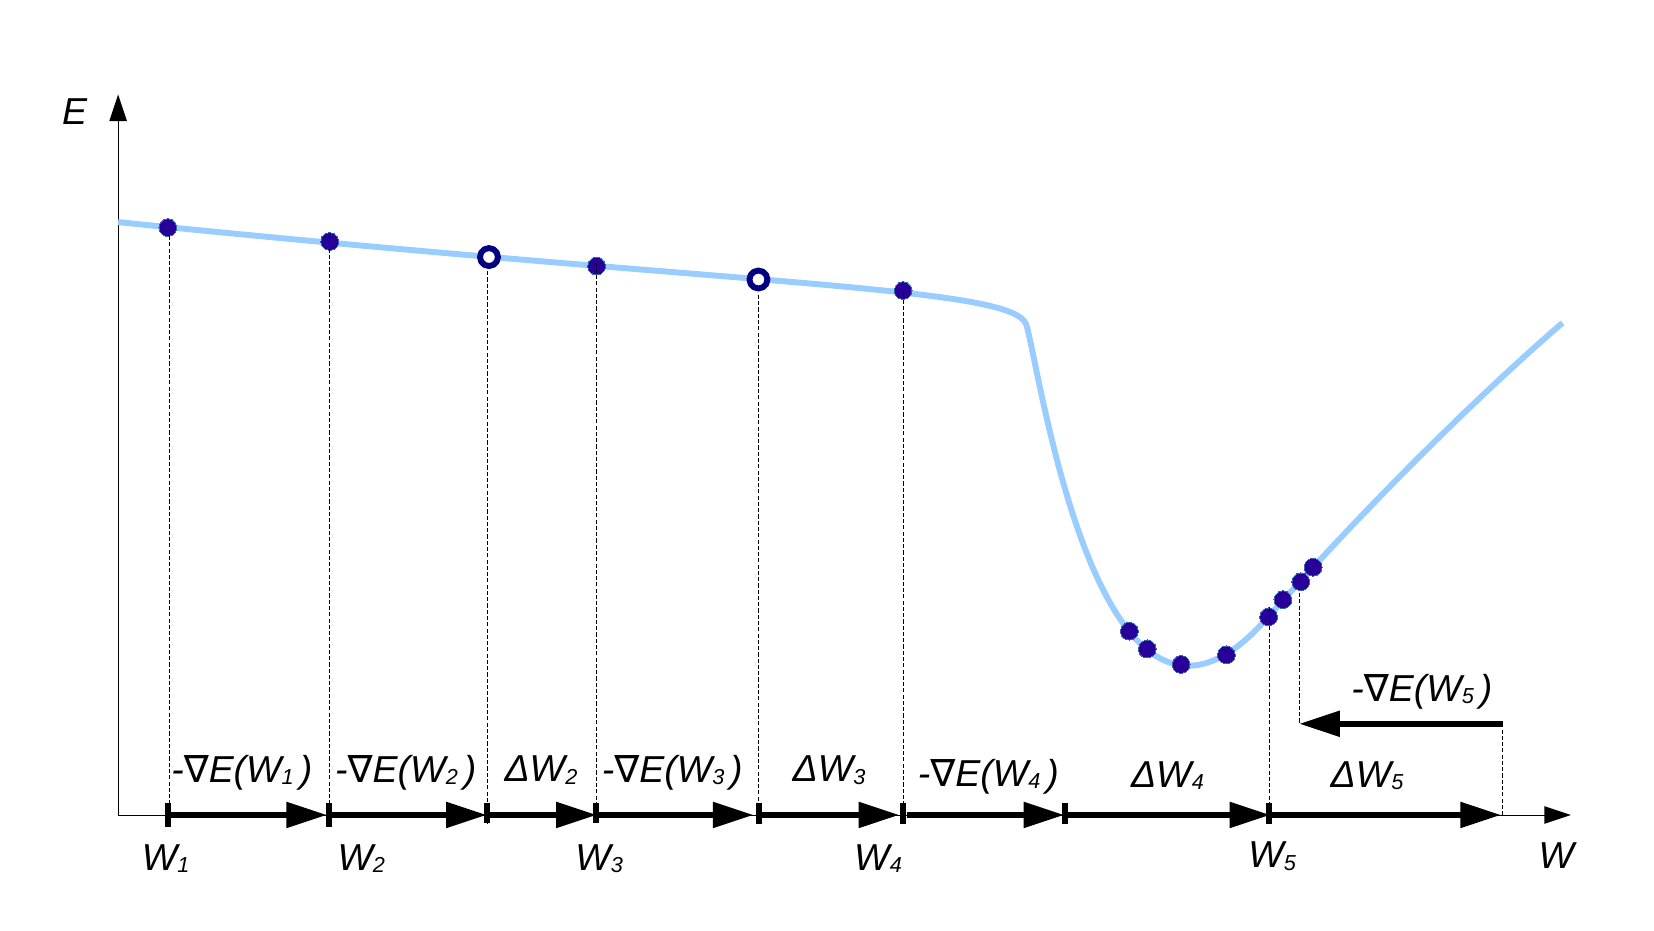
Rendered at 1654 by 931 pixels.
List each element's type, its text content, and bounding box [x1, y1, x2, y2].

text_box -∇E(W2 ) [320, 740, 479, 810]
text_box [158, 218, 177, 237]
text_box [1291, 558, 1323, 591]
text_box [1138, 639, 1157, 658]
text_box [320, 232, 339, 251]
text_box [1172, 655, 1191, 674]
text_box W4 [839, 828, 934, 899]
text_box W5 [1233, 825, 1329, 896]
text_box W1 [127, 828, 222, 899]
text_box -∇E(W4 ) [903, 745, 1104, 815]
text_box [1217, 645, 1236, 664]
text_box -∇E(W3 ) [587, 740, 767, 810]
text_box W2 [322, 828, 418, 899]
text_box ΔW3 [767, 740, 969, 810]
text_box [894, 281, 913, 300]
text_box [587, 257, 606, 275]
text_box ΔW2 [479, 740, 587, 810]
text_box W3 [560, 828, 656, 899]
text_box [749, 270, 768, 289]
text_box [480, 248, 498, 267]
text_box E [47, 82, 154, 140]
text_box [1120, 622, 1139, 641]
text_box [1273, 590, 1292, 609]
text_box ΔW5 [1305, 746, 1507, 816]
text_box ΔW4 [1105, 746, 1305, 816]
text_box -∇E(W5 ) [1336, 659, 1538, 729]
text_box W [1523, 826, 1631, 884]
text_box -∇E(W1 ) [156, 740, 320, 810]
text_box [1259, 607, 1278, 626]
